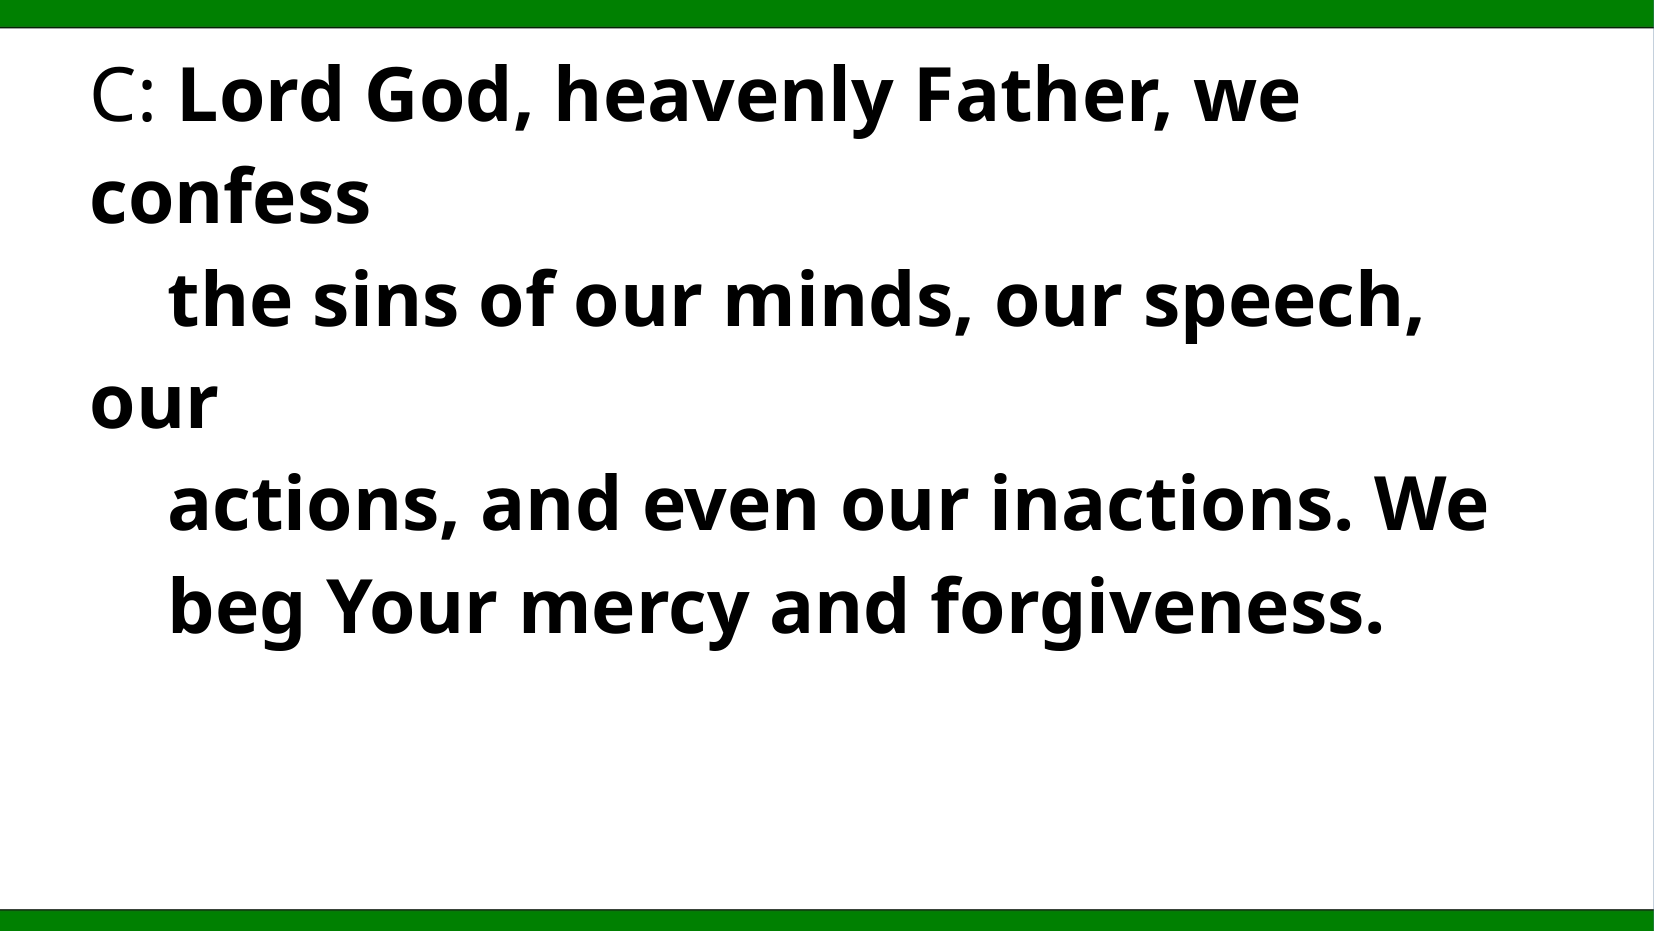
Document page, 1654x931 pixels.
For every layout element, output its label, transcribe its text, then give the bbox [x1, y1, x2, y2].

text_box C: Lord God, heavenly Father, we confess the sins of our minds, our speech, our actions, and even our inactions. We beg Your mercy and forgiveness. [75, 34, 1573, 449]
picture [0, 0, 1654, 931]
